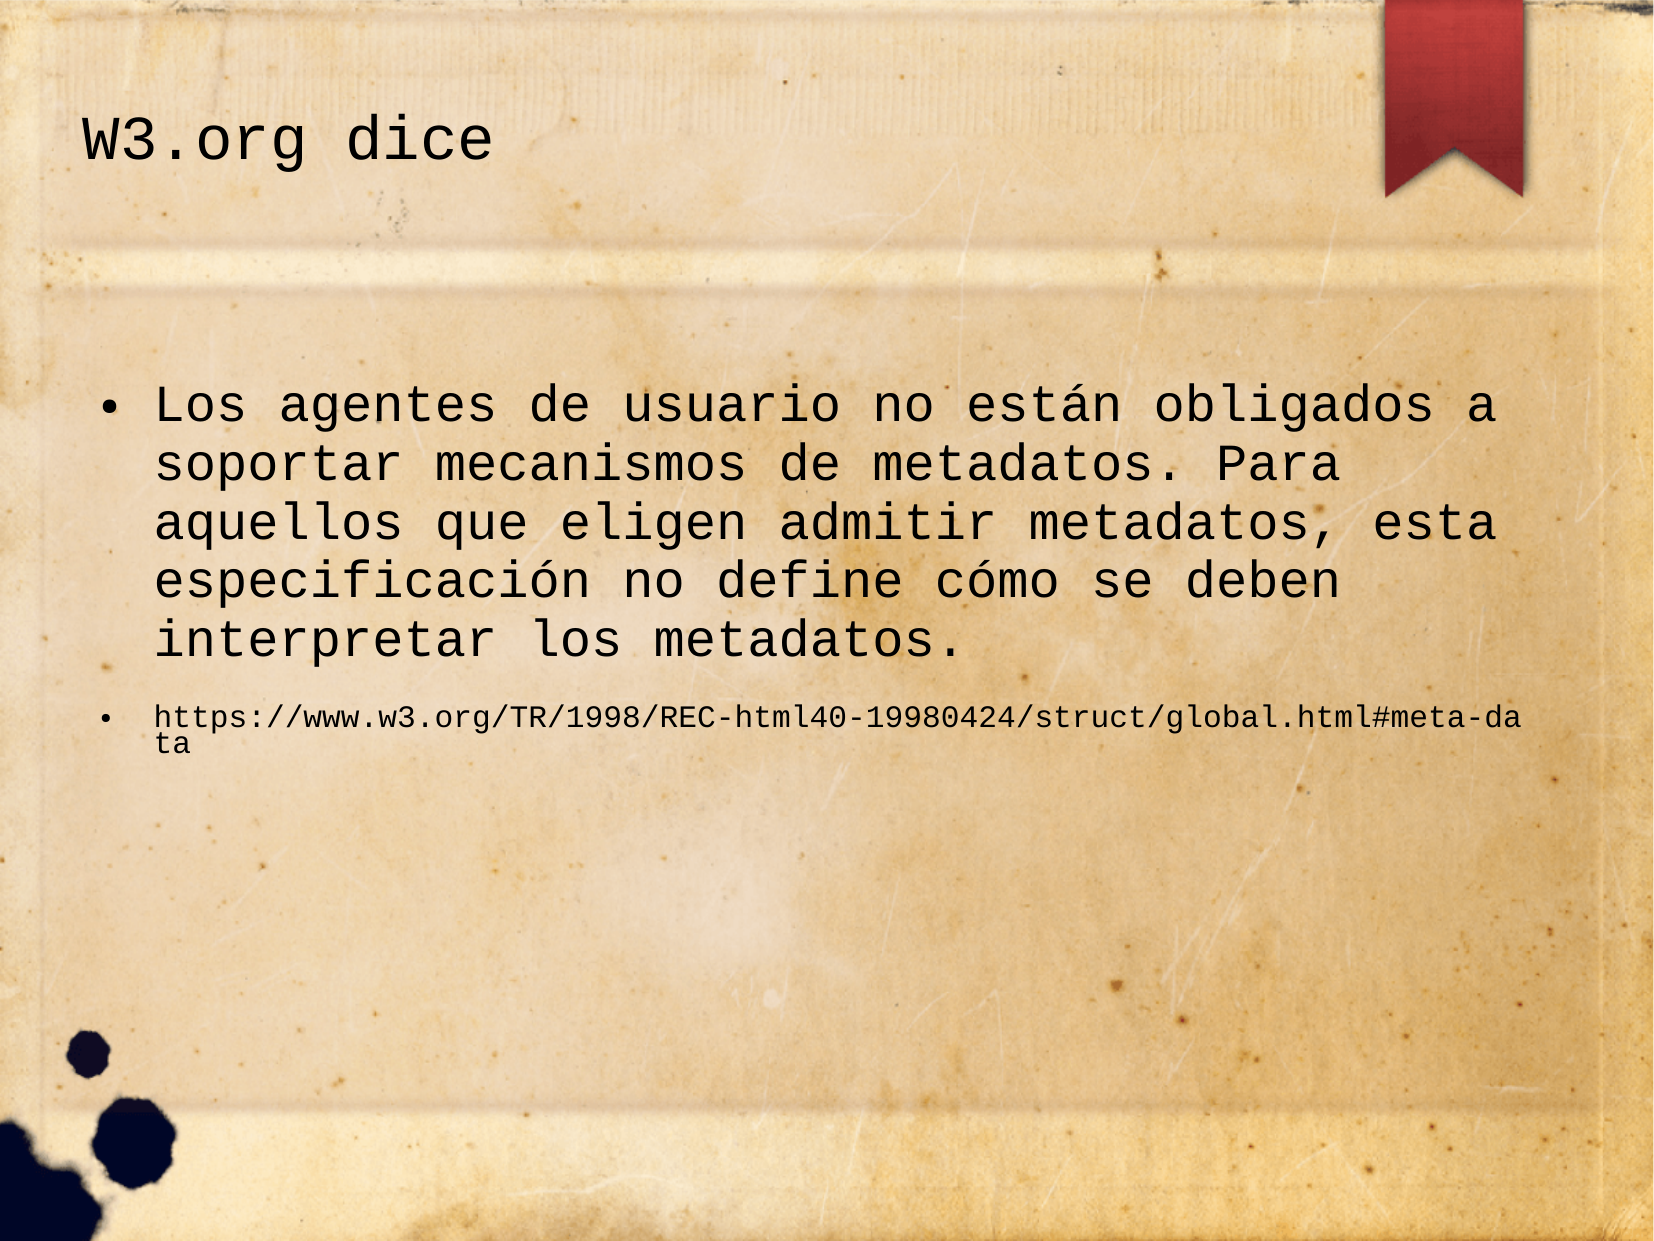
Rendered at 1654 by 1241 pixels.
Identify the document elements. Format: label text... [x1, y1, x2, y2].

picture [0, 0, 1654, 1241]
list Los agentes de usuario no están obligados a soportar mecanismos de metadatos. Para aquellos que eligen admitir metadatos, esta especificación no define cómo se deben interpretar los metadatos. https://www.w3.org/TR/1998/REC-html40-19980424/struct/global.html#meta-data [82, 290, 1538, 1010]
title W3.org dice [82, 49, 1347, 237]
